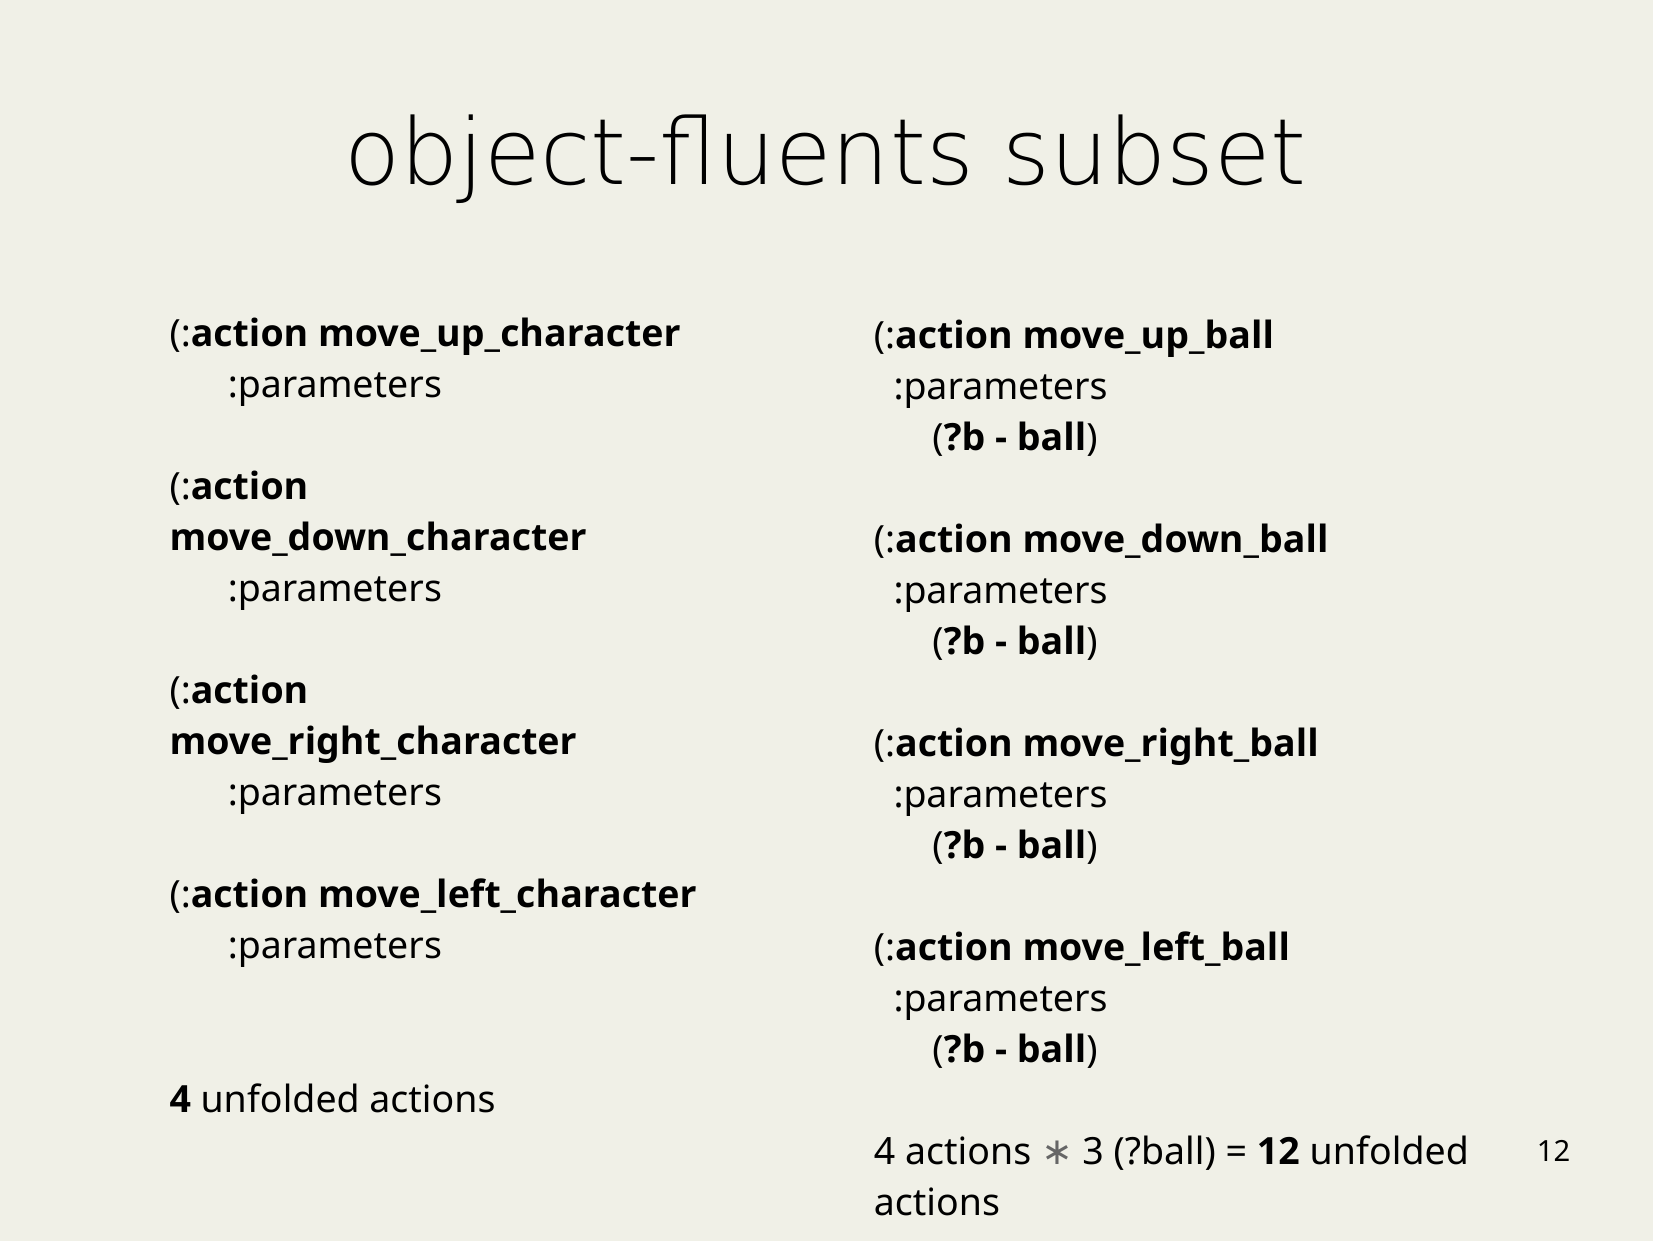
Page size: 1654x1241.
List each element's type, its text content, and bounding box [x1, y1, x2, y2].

title object-fluents subset [82, 49, 1571, 257]
text_box (:action move_up_character :parameters (:action move_down_character :parameters (:action move_right_character :parameters (:action move_left_character :parameters 4 unfolded actions [154, 299, 740, 881]
text_box (:action move_up_ball :parameters (?b - ball) (:action move_down_ball :parameters (?b - ball) (:action move_right_ball :parameters (?b - ball) (:action move_left_ball :parameters (?b - ball) 4 actions ∗ 3 (?ball) = 12 unfolded actions [859, 300, 1573, 958]
